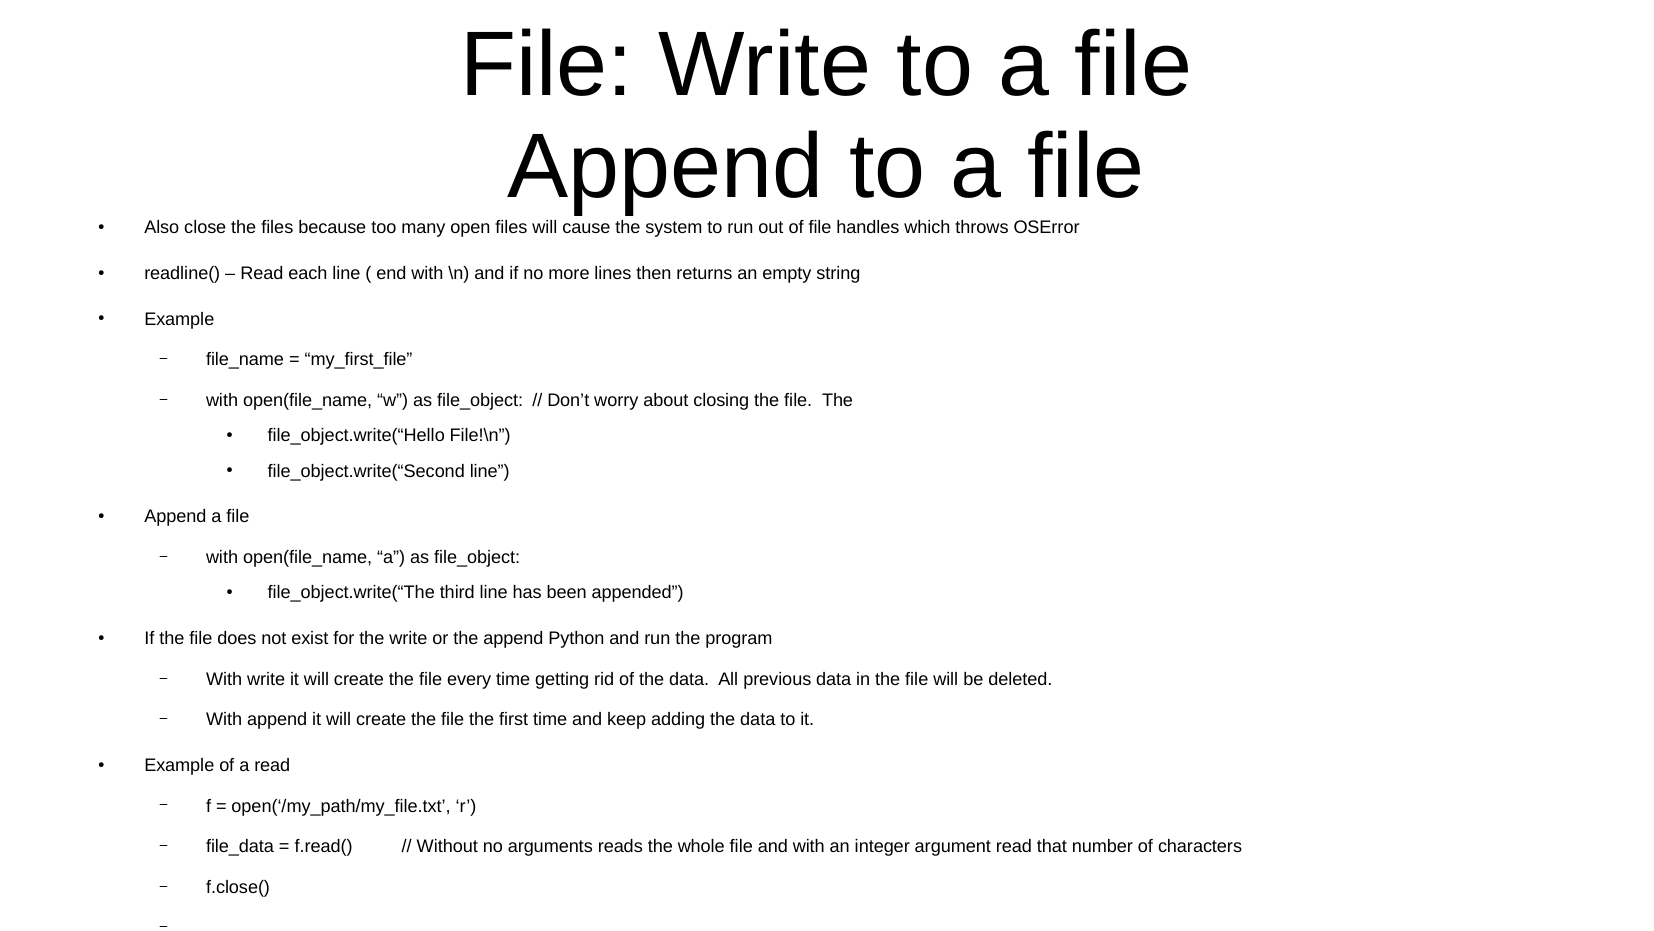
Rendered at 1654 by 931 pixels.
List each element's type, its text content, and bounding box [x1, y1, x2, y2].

list Also close the files because too many open files will cause the system to run out of file handles which throws OSError readline() – Read each line ( end with \n) and if no more lines then returns an empty string Example file_name = “my_first_file” with open(file_name, “w”) as file_object: // Don’t worry about closing the file. The file_object.write(“Hello File!\n”) file_object.write(“Second line”) Append a file with open(file_name, “a”) as file_object: file_object.write(“The third line has been appended”) If the file does not exist for the write or the append Python and run the program With write it will create the file every time getting rid of the data. All previous data in the file will be deleted. With append it will create the file the first time and keep adding the data to it. Example of a read f = open(‘/my_path/my_file.txt’, ‘r’) file_data = f.read() // Without no arguments reads the whole file and with an integer argument read that number of characters f.close() [82, 217, 1621, 901]
title File: Write to a file Append to a file [82, 12, 1571, 217]
